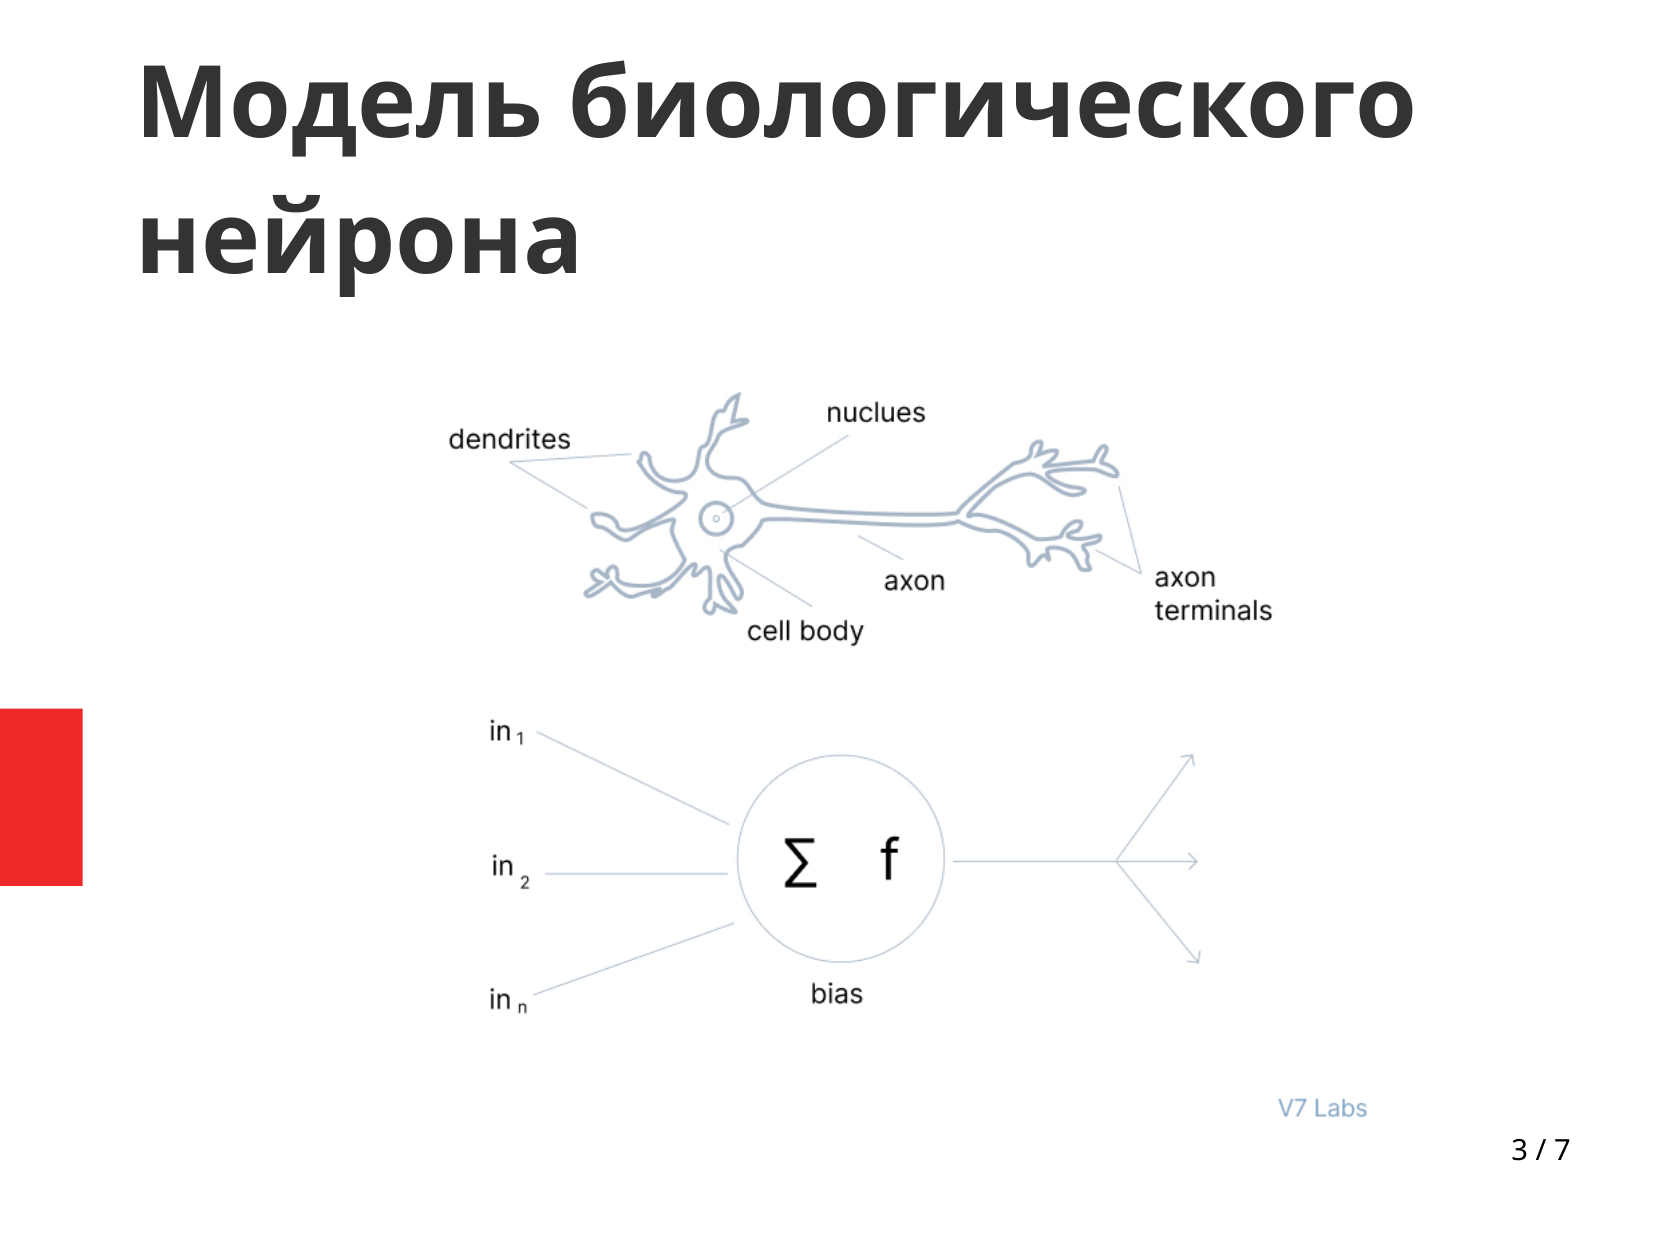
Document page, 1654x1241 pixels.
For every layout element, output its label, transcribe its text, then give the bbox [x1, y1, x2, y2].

picture [313, 327, 1384, 1130]
title Модель биологического нейрона [135, 30, 1541, 304]
